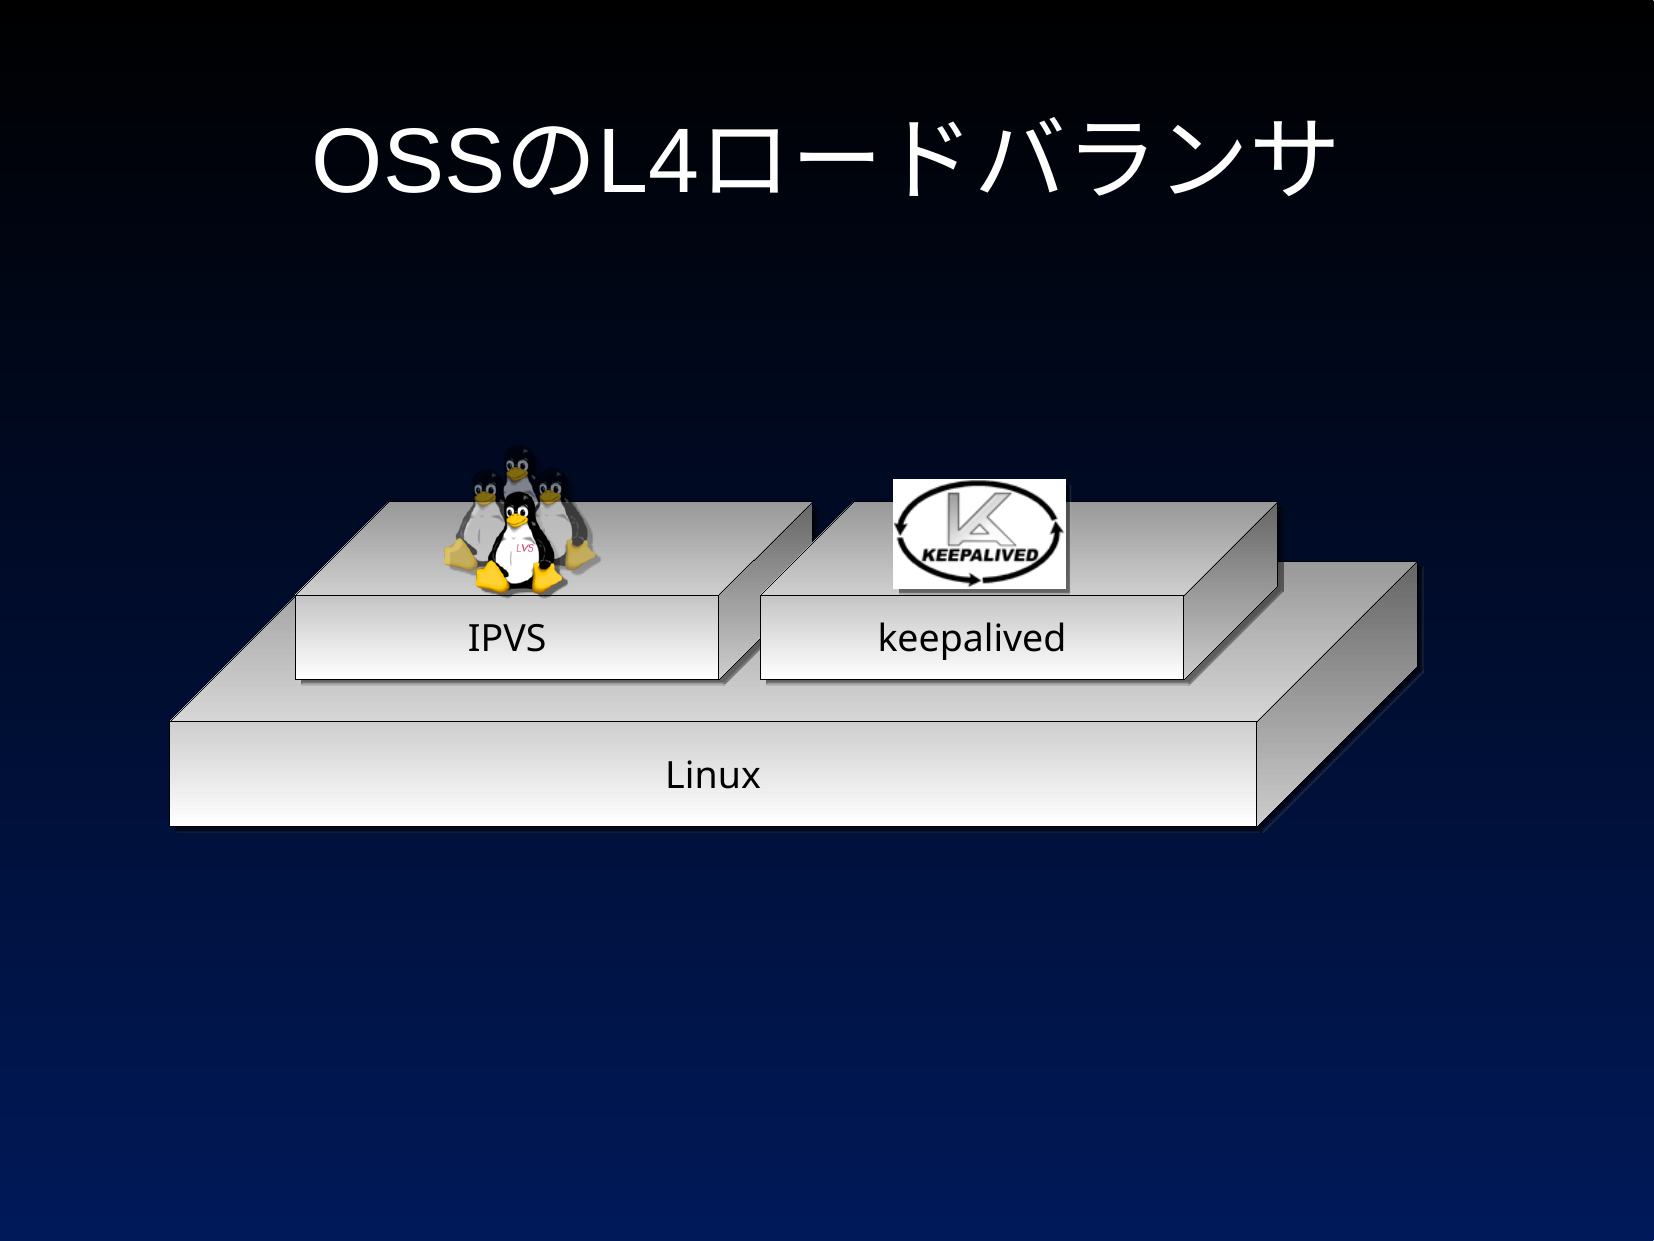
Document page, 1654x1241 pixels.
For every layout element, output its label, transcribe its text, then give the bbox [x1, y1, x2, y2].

text_box IPVS [295, 596, 718, 680]
text_box Linux [169, 722, 1256, 827]
picture [441, 442, 598, 599]
title OSSのL4ロードバランサ [82, 49, 1571, 257]
picture [893, 479, 1066, 589]
text_box keepalived [760, 596, 1183, 680]
